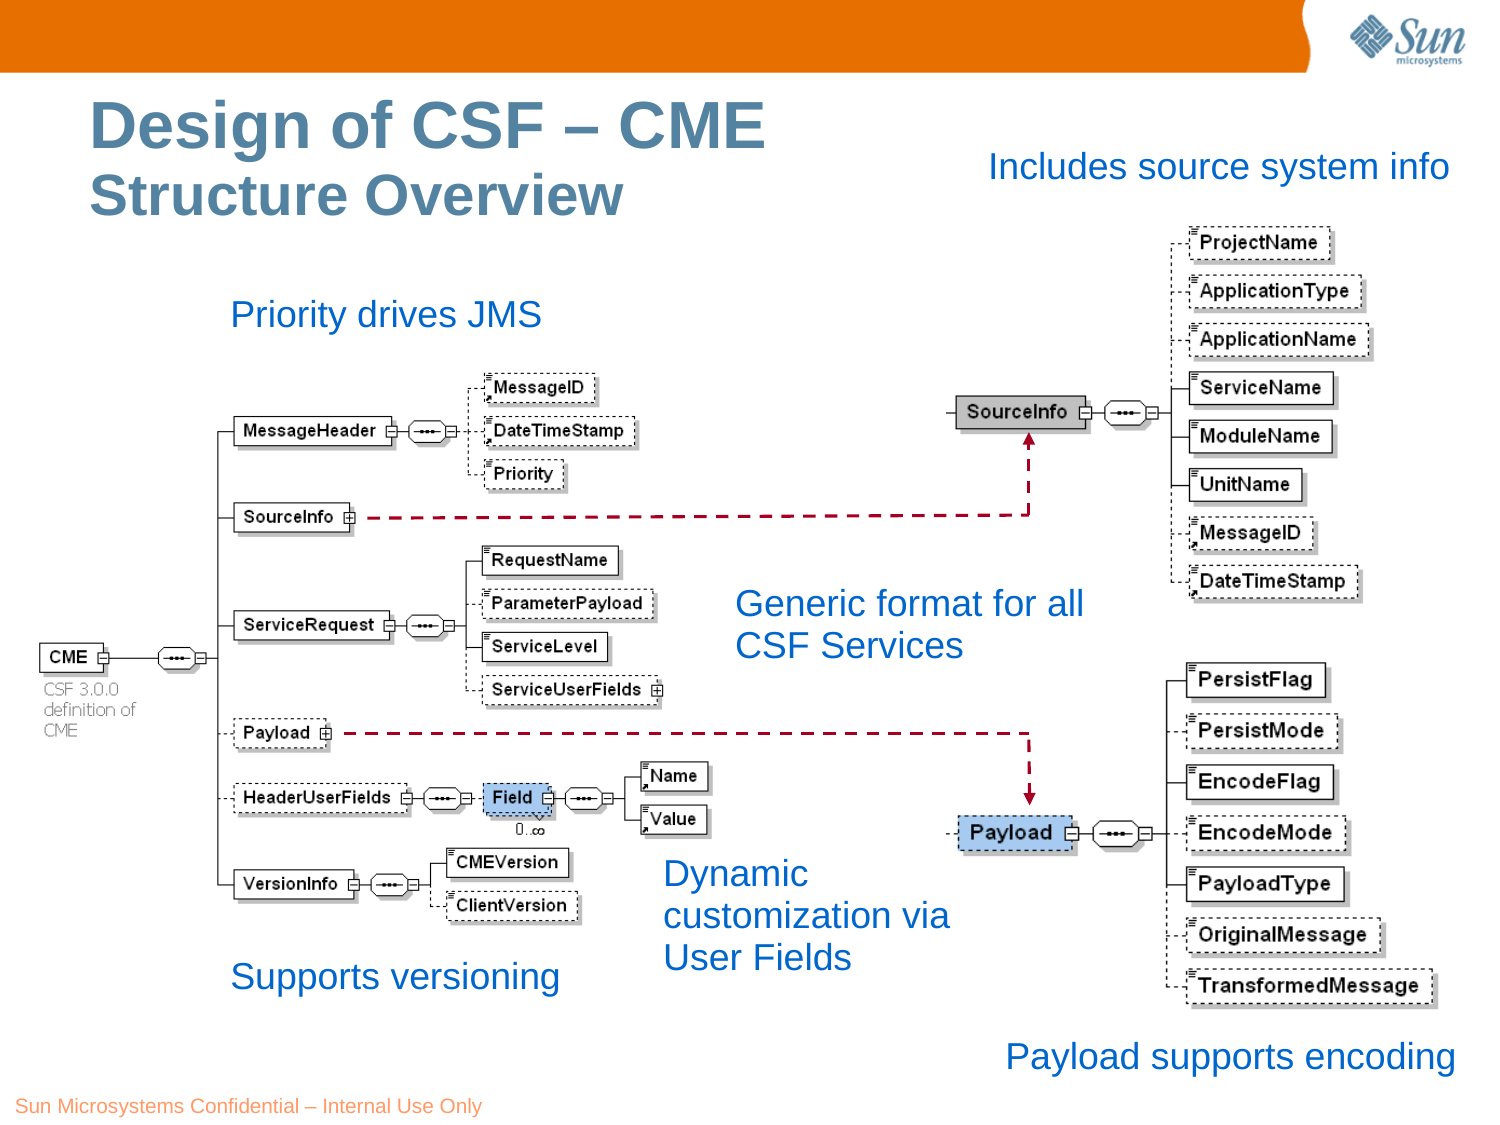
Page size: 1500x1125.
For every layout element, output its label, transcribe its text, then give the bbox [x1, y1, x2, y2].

text_box Payload supports encoding [990, 1028, 1477, 1101]
text_box [946, 656, 1449, 1017]
text_box Dynamic customization via User Fields [648, 845, 1038, 987]
title Design of CSF – CME Structure Overview [75, 79, 1426, 237]
picture [0, 0, 1500, 75]
text_box Supports versioning [215, 948, 605, 1021]
text_box [189, 952, 592, 1024]
text_box [946, 219, 1380, 606]
text_box [36, 358, 715, 933]
text_box Includes source system info [973, 137, 1480, 210]
text_box Generic format for all CSF Services [720, 574, 1110, 674]
text_box Priority drives JMS [215, 285, 605, 358]
